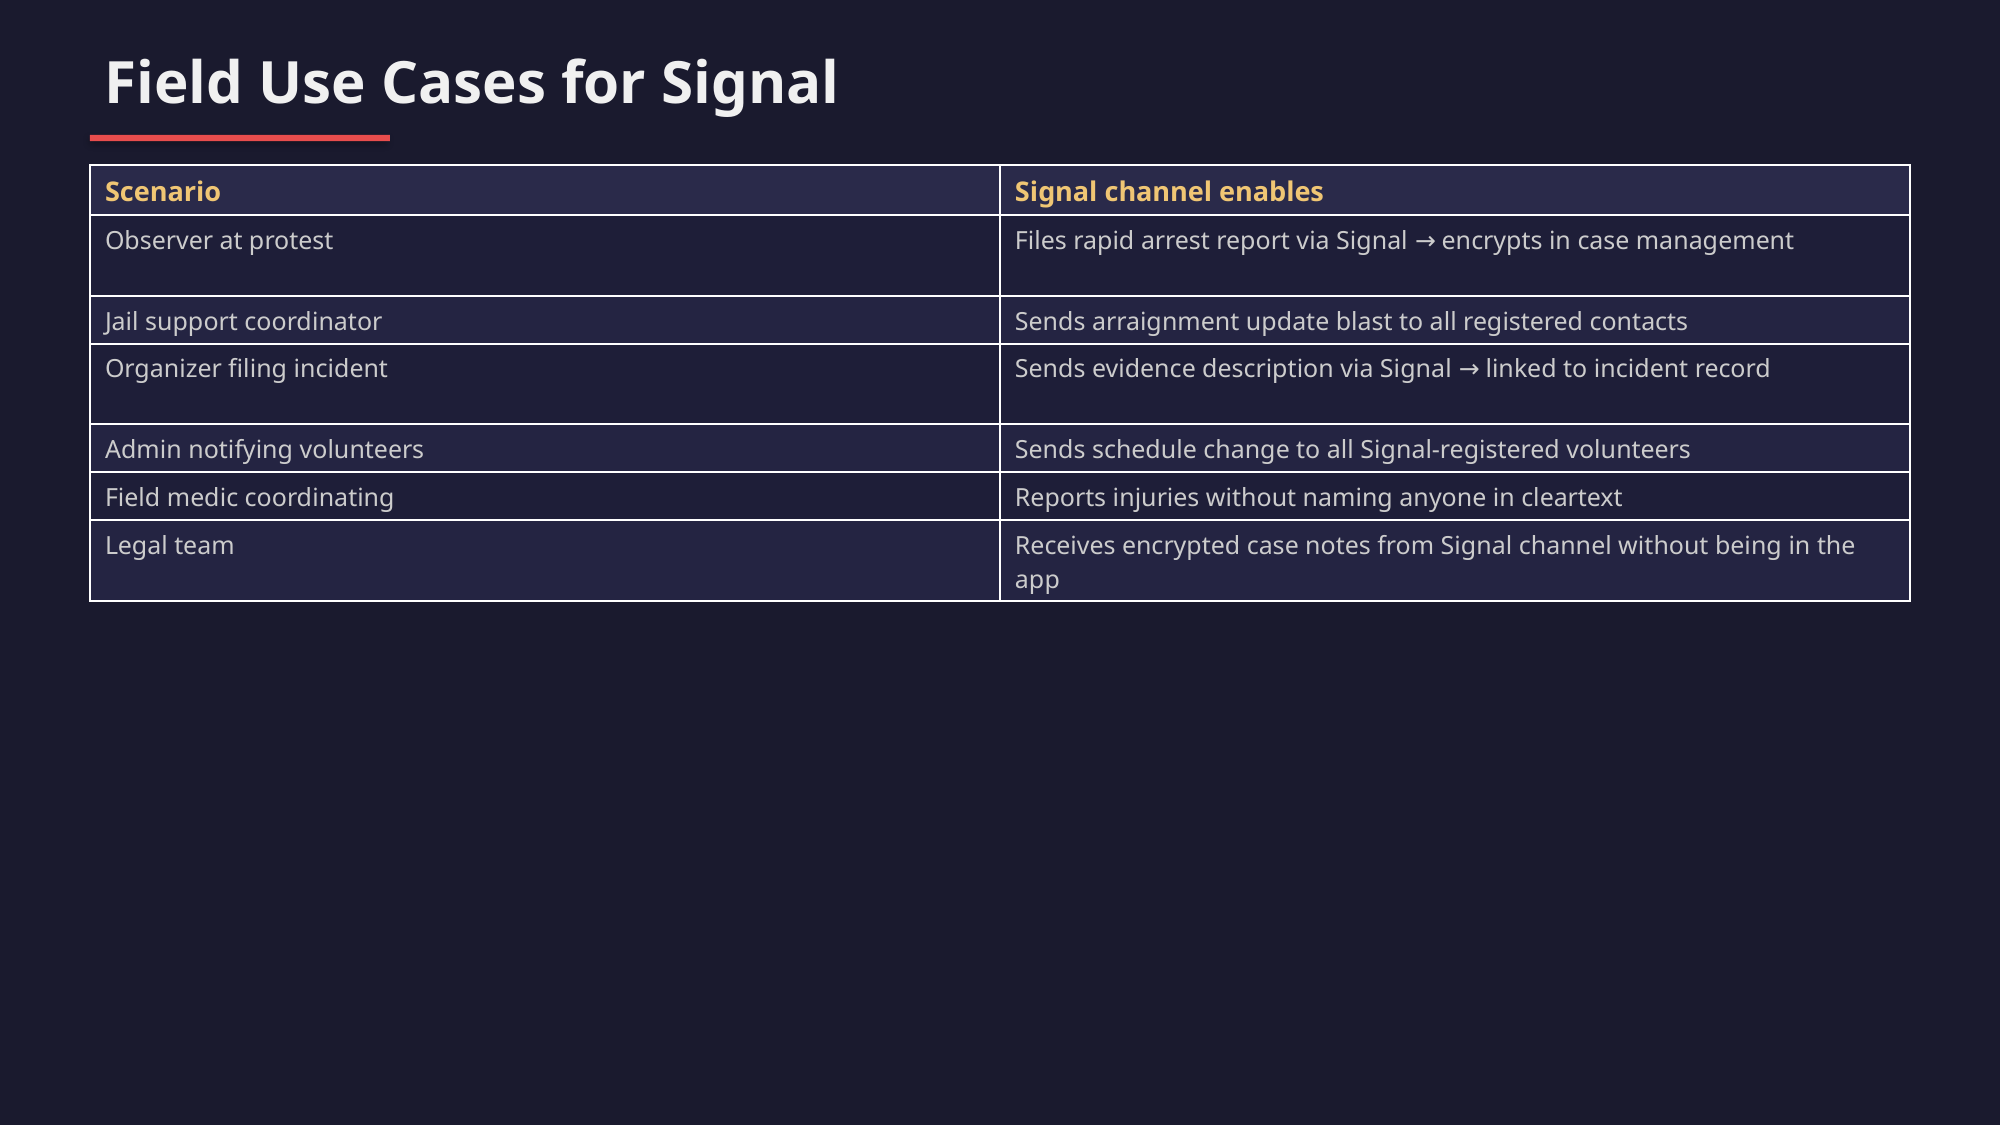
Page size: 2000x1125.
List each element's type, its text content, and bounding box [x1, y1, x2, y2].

table_cell Sends arraignment update blast to all registered contacts [1001, 297, 1909, 343]
table_cell Files rapid arrest report via Signal → encrypts in case management [1001, 216, 1909, 295]
table_header Scenario [91, 166, 999, 214]
table_cell Receives encrypted case notes from Signal channel without being in the app [1001, 521, 1909, 600]
table_cell Admin notifying volunteers [91, 425, 999, 471]
text_box Field Use Cases for Signal [89, 37, 1910, 123]
table_cell Organizer filing incident [91, 345, 999, 423]
table_cell Jail support coordinator [91, 297, 999, 343]
text_box [89, 134, 390, 142]
table_header Signal channel enables [1001, 166, 1909, 214]
table_cell Field medic coordinating [91, 473, 999, 519]
table_cell Observer at protest [91, 216, 999, 295]
table_cell Legal team [91, 521, 999, 600]
table_cell Sends evidence description via Signal → linked to incident record [1001, 345, 1909, 423]
table_cell Reports injuries without naming anyone in cleartext [1001, 473, 1909, 519]
table_cell Sends schedule change to all Signal-registered volunteers [1001, 425, 1909, 471]
